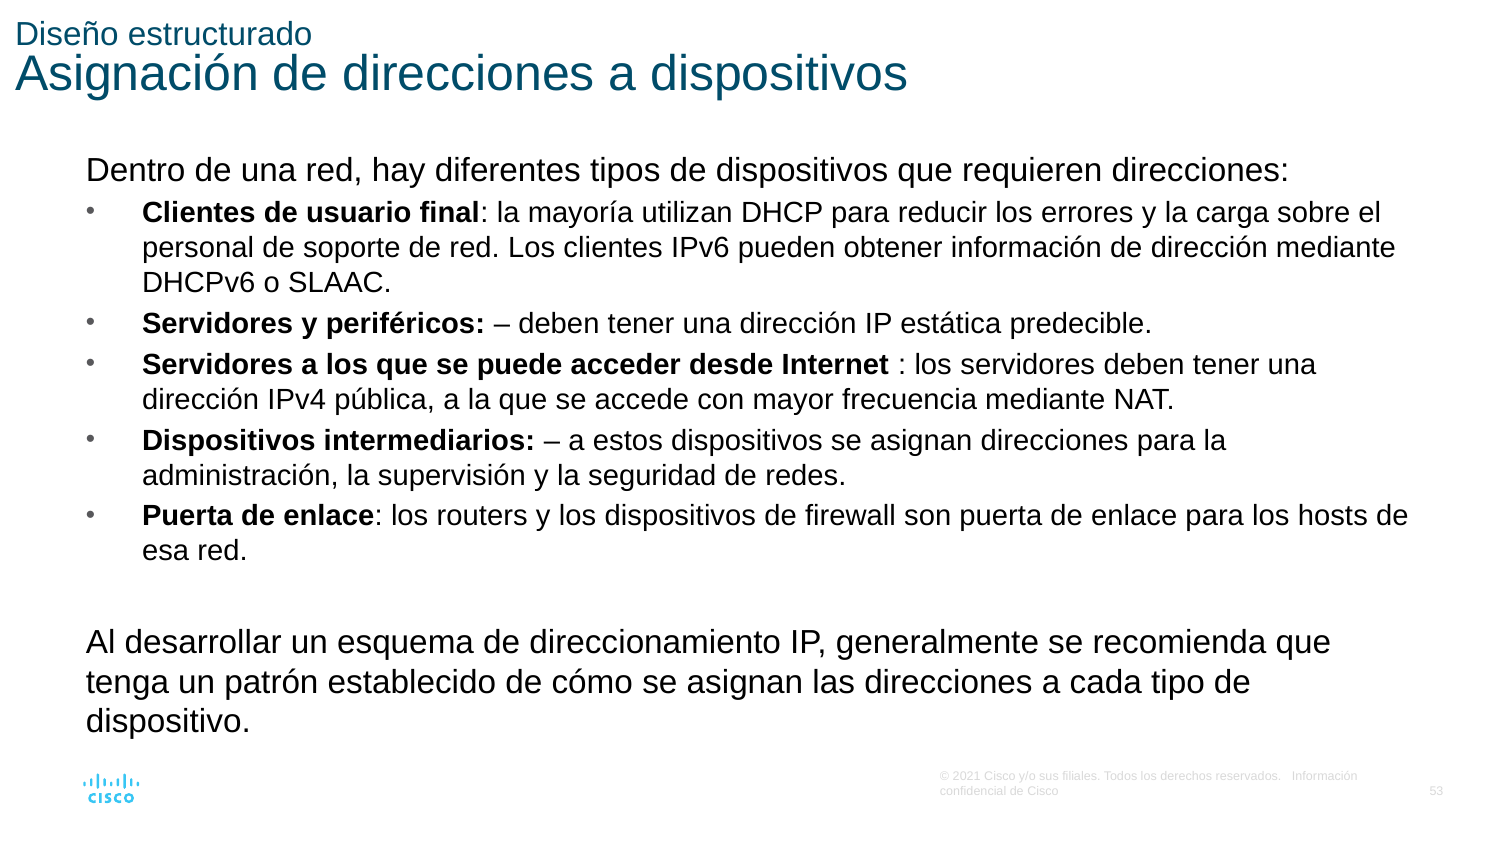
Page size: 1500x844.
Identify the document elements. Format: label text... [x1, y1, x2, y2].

title Diseño estructurado Asignación de direcciones a dispositivos [0, 0, 1369, 121]
list Dentro de una red, hay diferentes tipos de dispositivos que requieren direcciones: Clientes de usuario final: la mayoría utilizan DHCP para reducir los errores y la carga sobre el personal de soporte de red. Los clientes IPv6 pueden obtener información de dirección mediante DHCPv6 o SLAAC. Servidores y periféricos: – deben tener una dirección IP estática predecible. Servidores a los que se puede acceder desde Internet : los servidores deben tener una dirección IPv4 pública, a la que se accede con mayor frecuencia mediante NAT. Dispositivos intermediarios: – a estos dispositivos se asignan direcciones para la administración, la supervisión y la seguridad de redes. Puerta de enlace: los routers y los dispositivos de firewall son puerta de enlace para los hosts de esa red. Al desarrollar un esquema de direccionamiento IP, generalmente se recomienda que tenga un patrón establecido de cómo se asignan las direcciones a cada tipo de dispositivo. [70, 140, 1430, 645]
